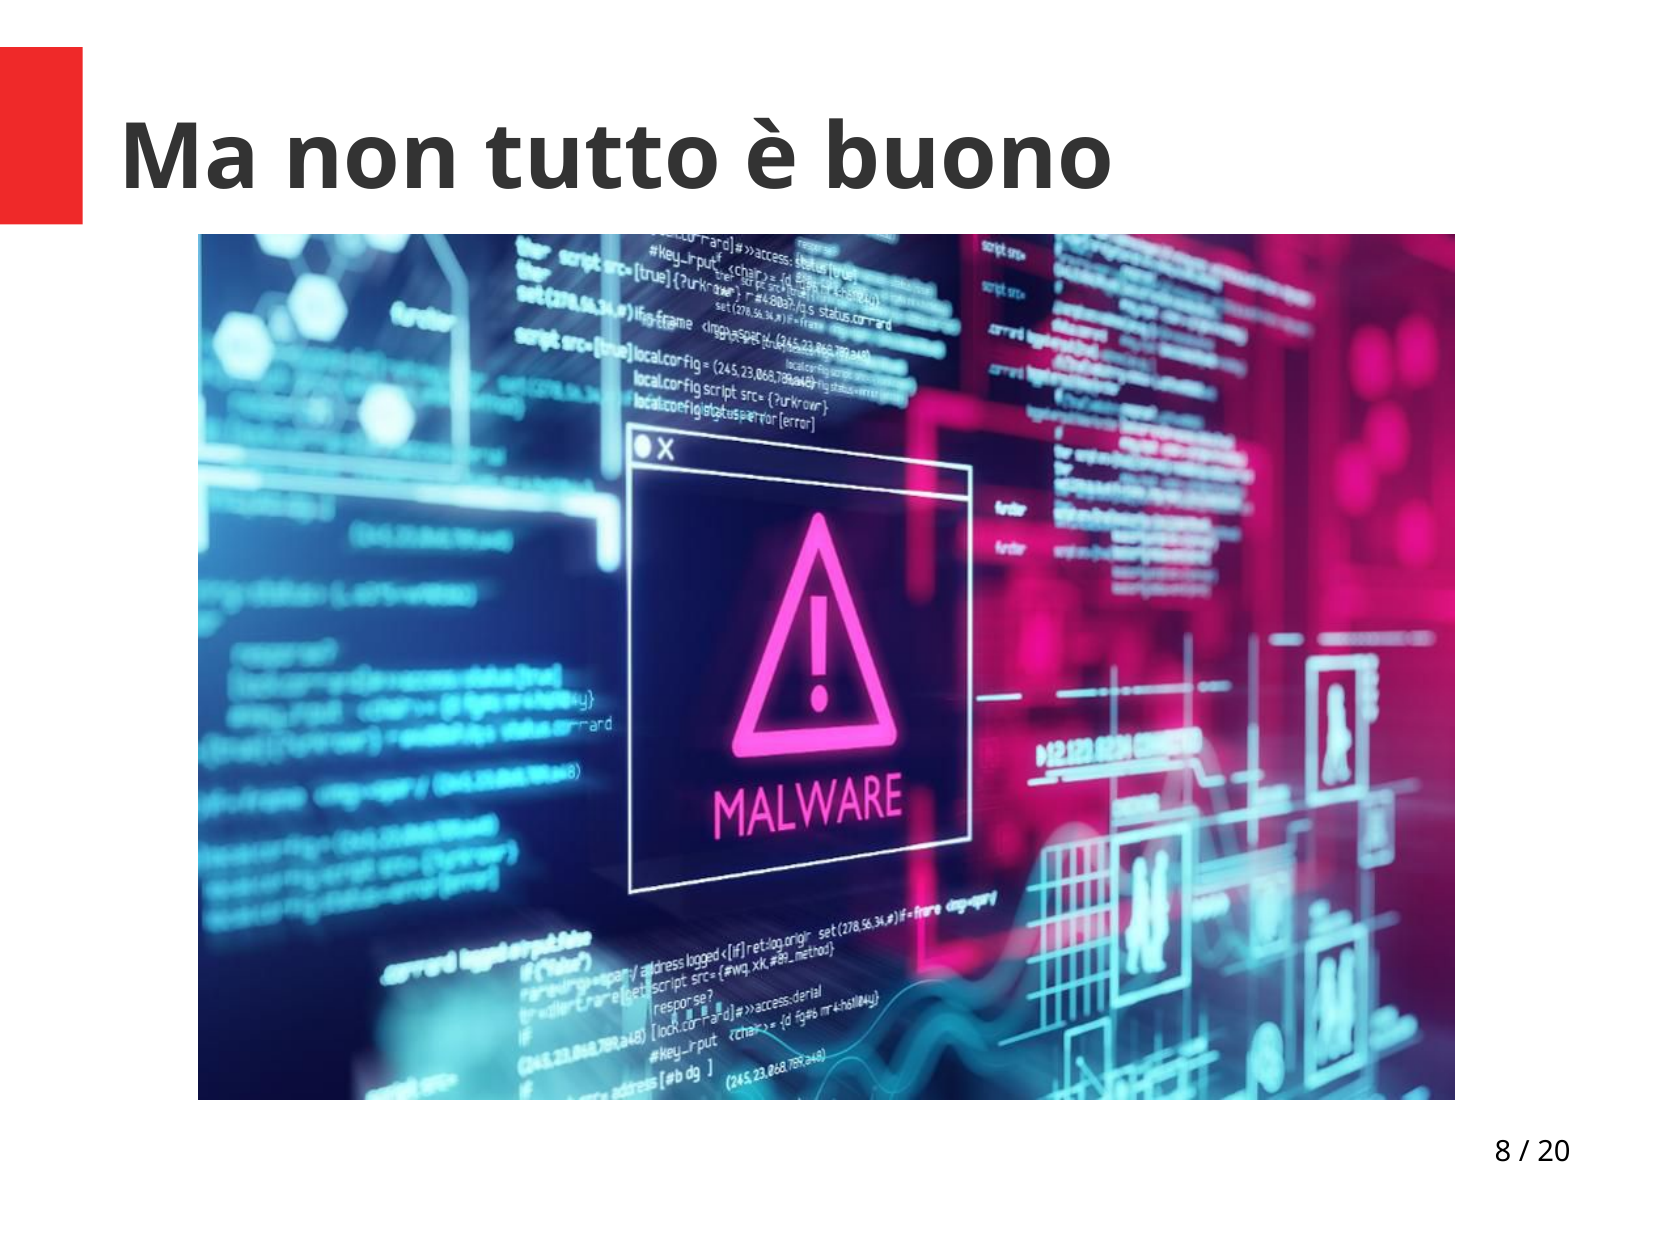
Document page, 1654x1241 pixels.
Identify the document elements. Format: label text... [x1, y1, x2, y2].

picture [198, 234, 1455, 1100]
title Ma non tutto è buono [118, 49, 1571, 257]
